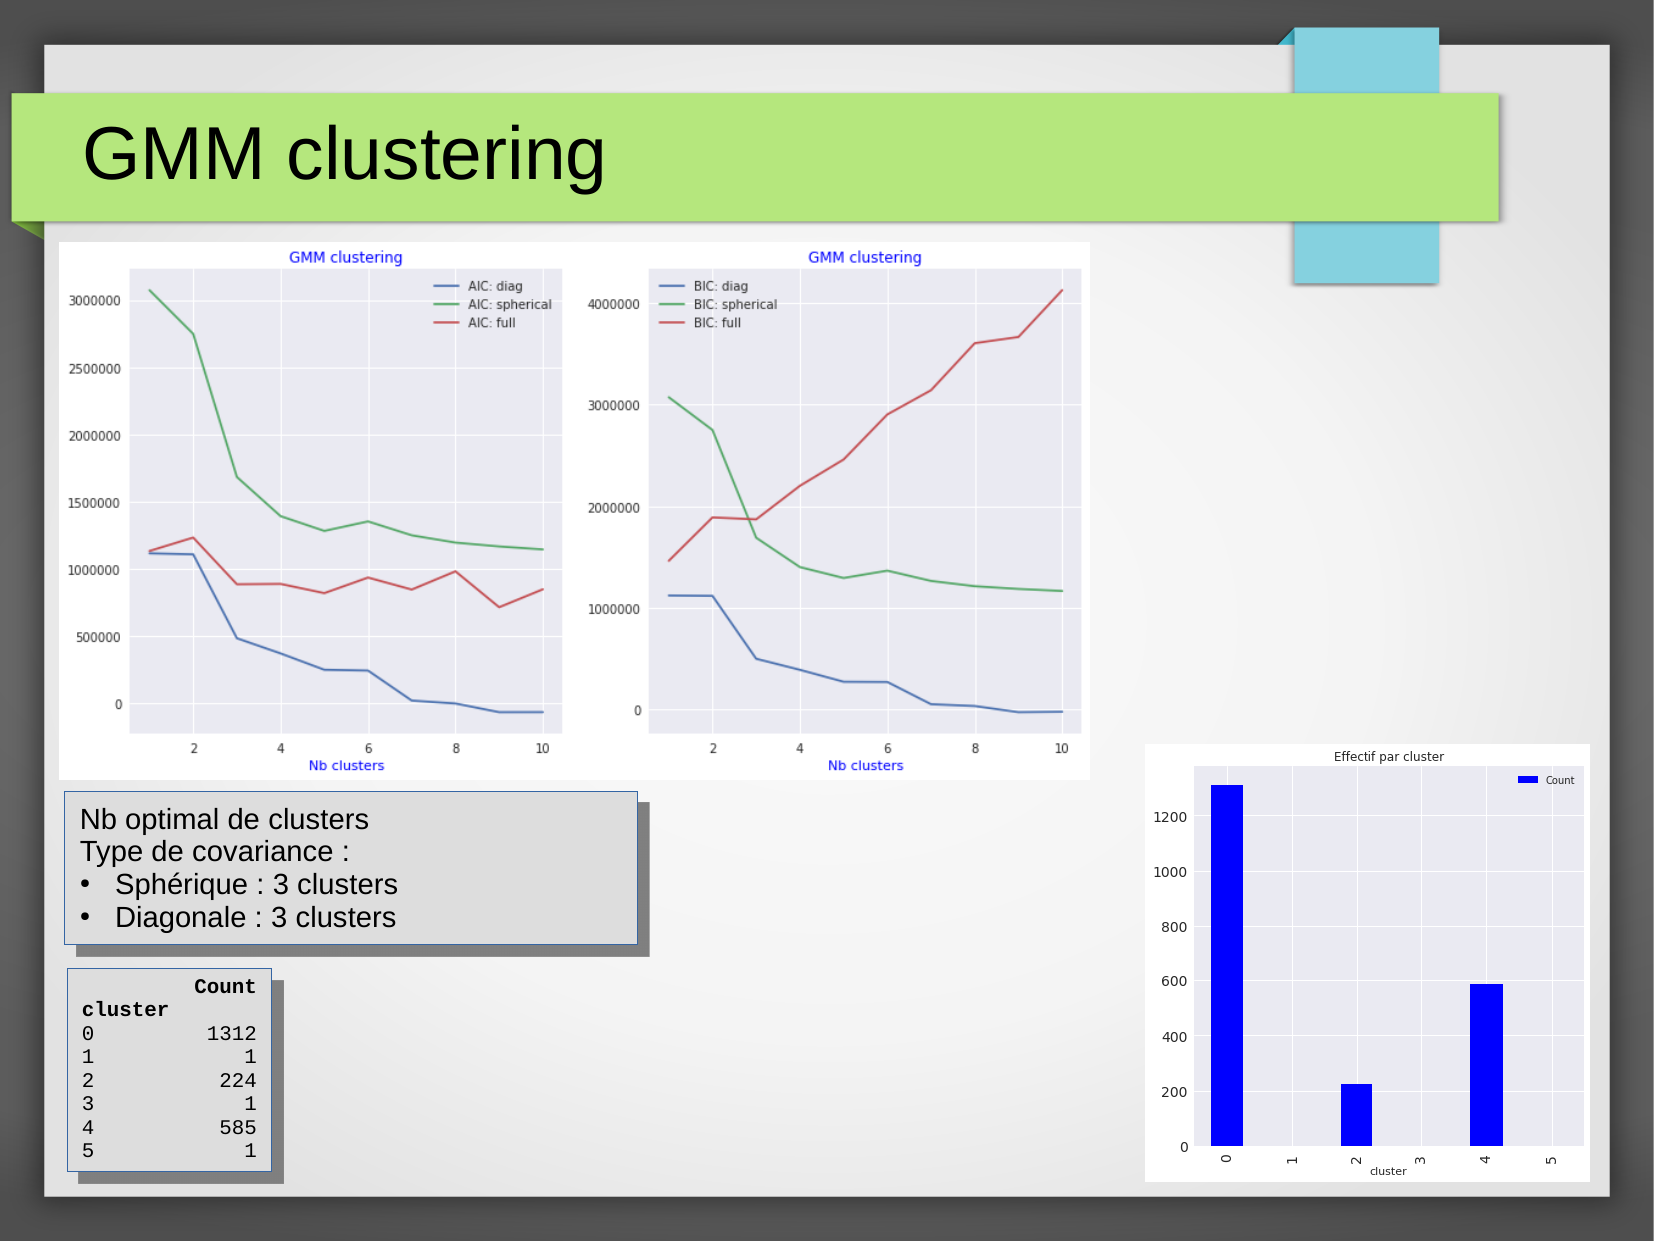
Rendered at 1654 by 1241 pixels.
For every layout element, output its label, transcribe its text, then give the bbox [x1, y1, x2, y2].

text_box Count cluster 0 1312 1 1 2 224 3 1 4 585 5 1 [67, 968, 272, 1172]
title GMM clustering [82, 94, 1477, 213]
picture [0, 0, 1654, 1241]
text_box Nb optimal de clusters Type de covariance : Sphérique : 3 clusters Diagonale : 3 clusters [64, 791, 638, 945]
